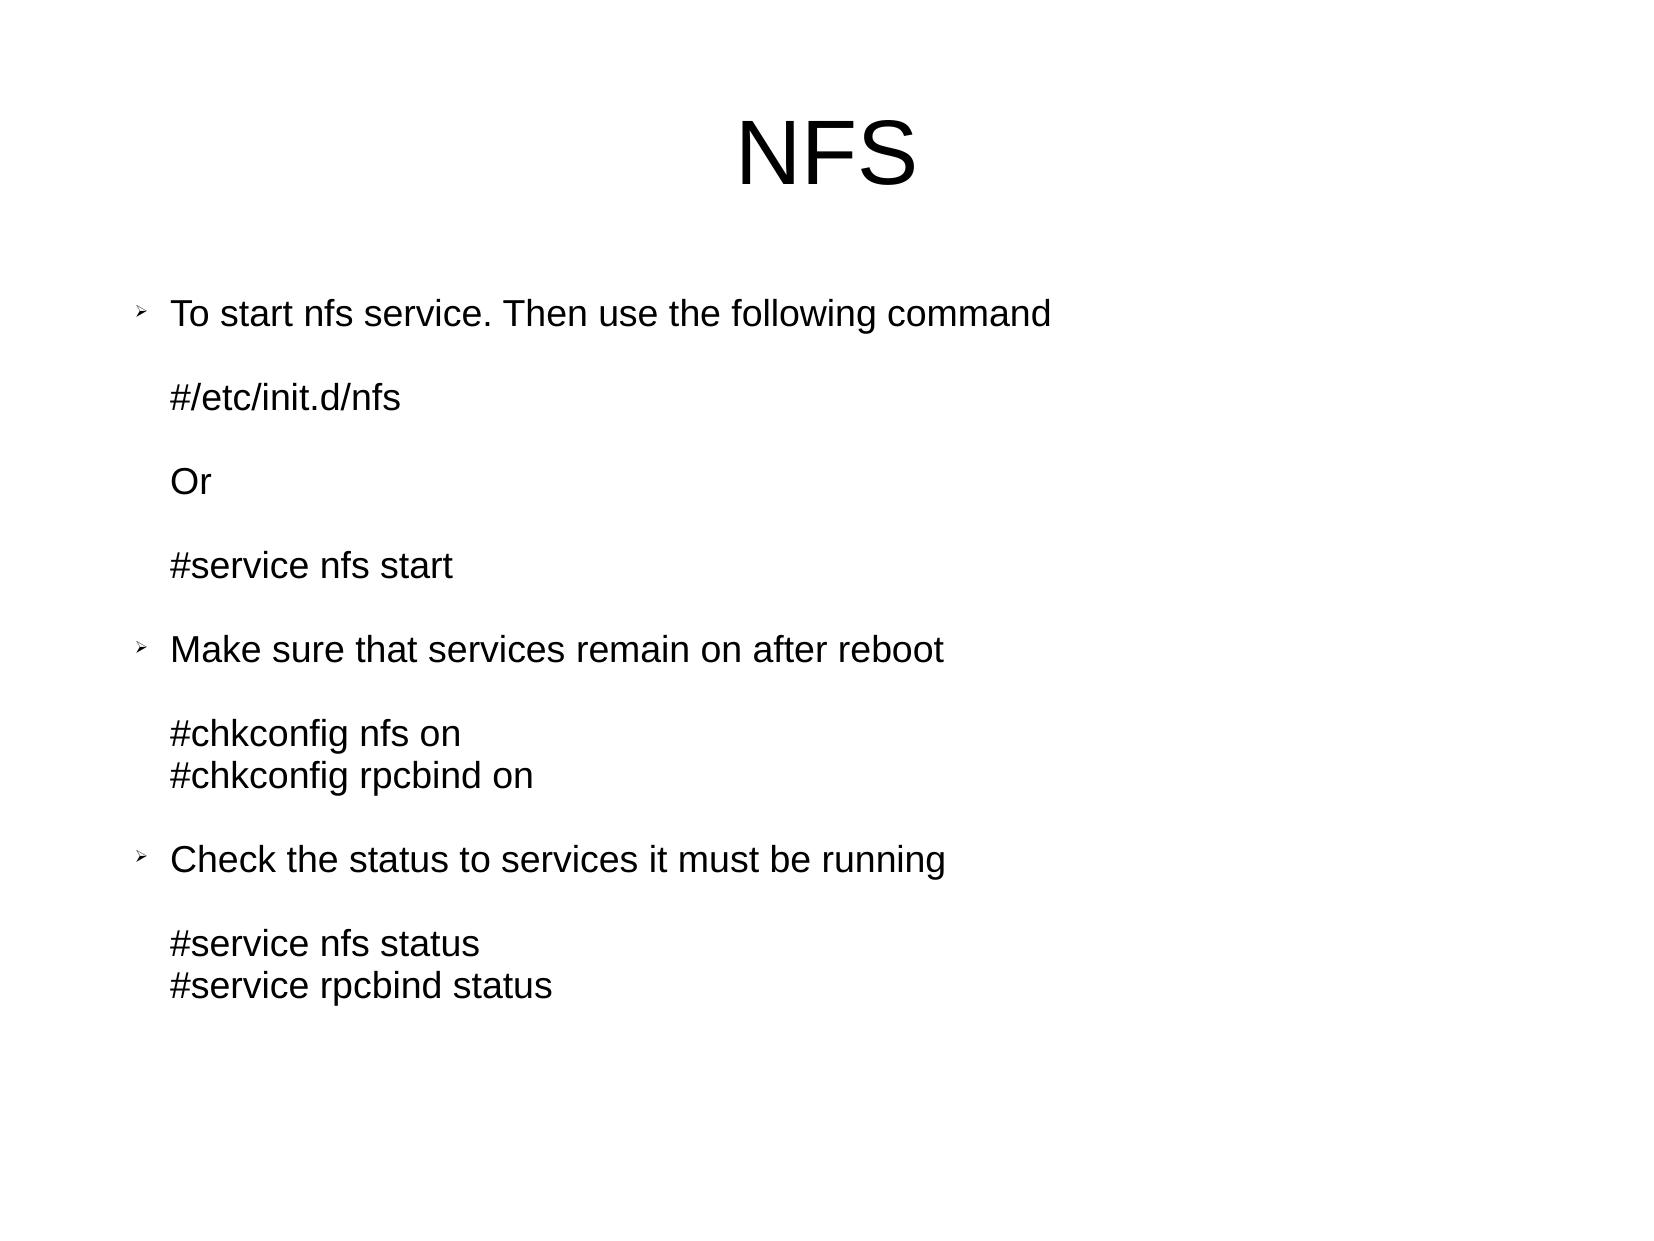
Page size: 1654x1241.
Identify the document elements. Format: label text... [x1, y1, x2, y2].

text_box To start nfs service. Then use the following command #/etc/init.d/nfs Or #service nfs start Make sure that services remain on after reboot #chkconfig nfs on #chkconfig rpcbind on Check the status to services it must be running #service nfs status #service rpcbind status [120, 285, 1561, 1096]
title NFS [82, 49, 1571, 257]
